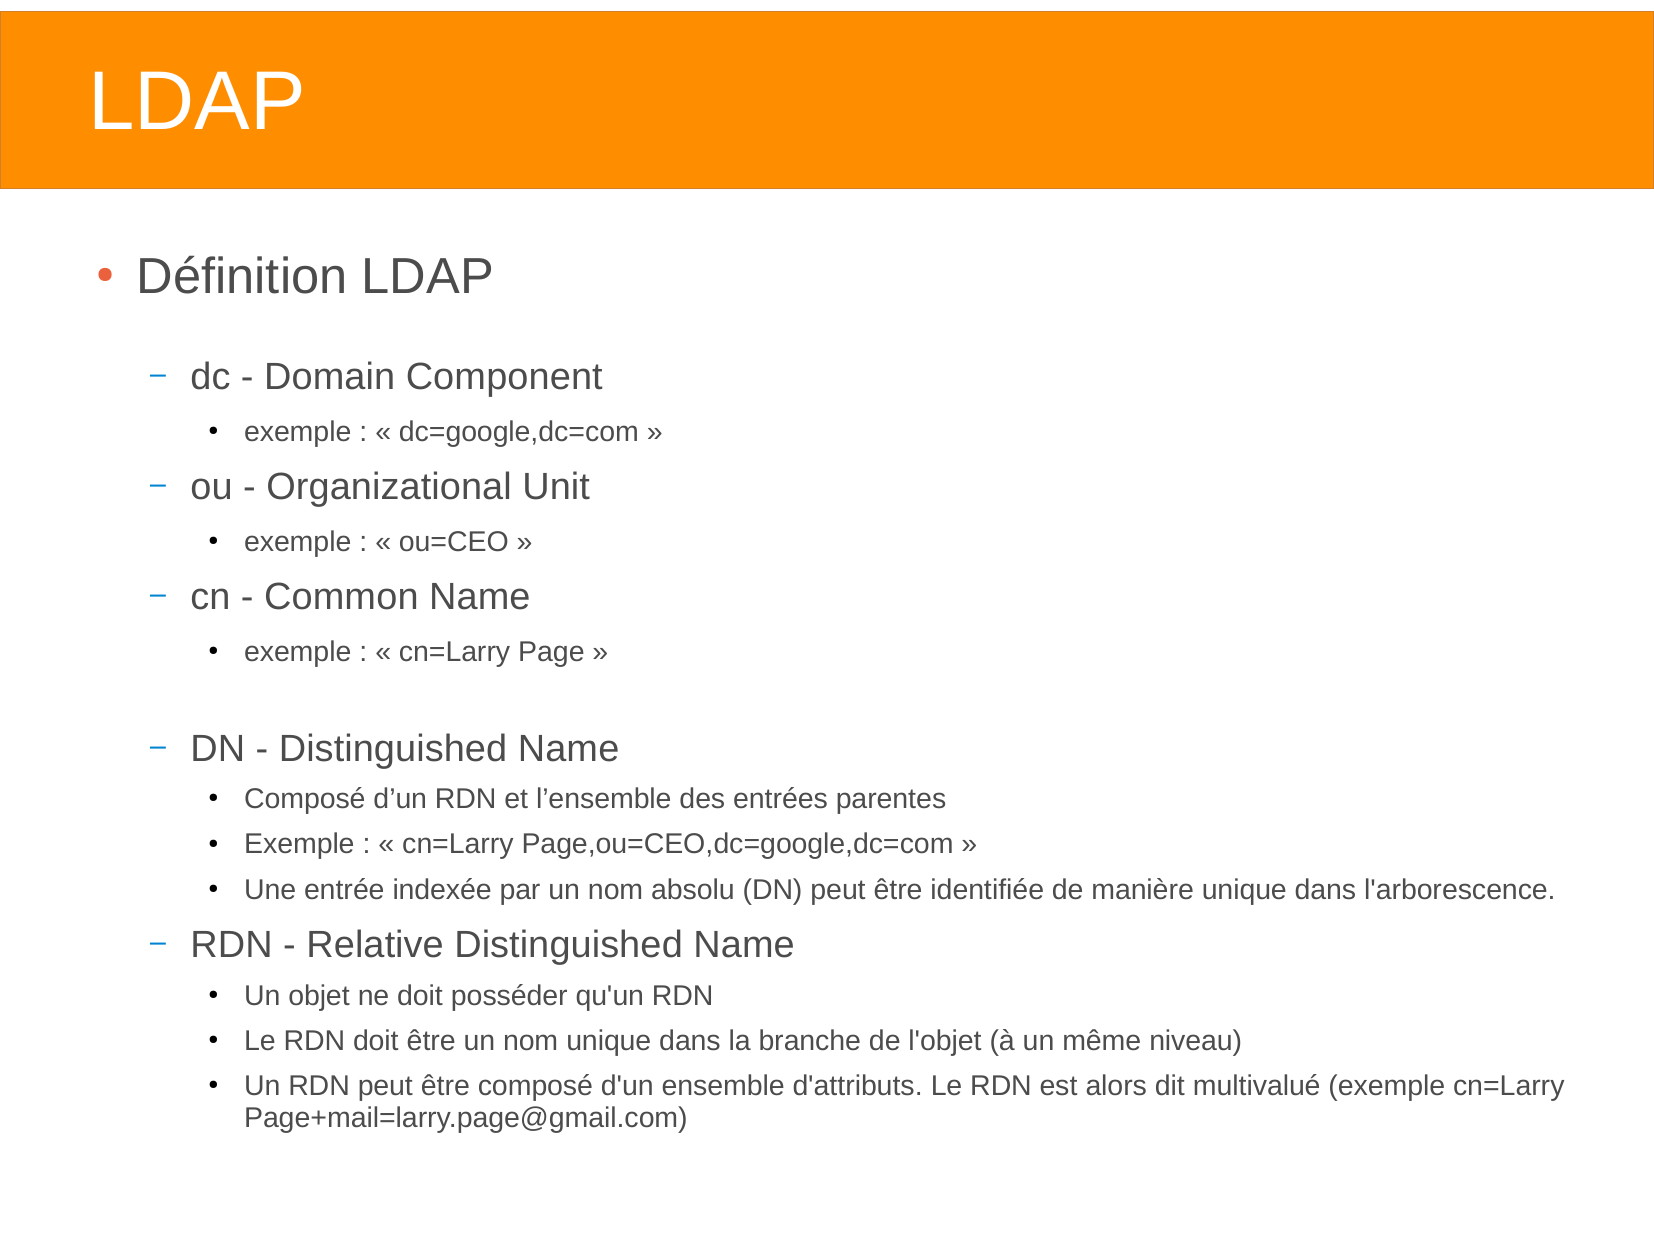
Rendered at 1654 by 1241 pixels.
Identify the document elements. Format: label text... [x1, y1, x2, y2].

title LDAP [0, 11, 1654, 189]
list Définition LDAP dc - Domain Component exemple : « dc=google,dc=com » ou - Organizational Unit exemple : « ou=CEO » cn - Common Name exemple : « cn=Larry Page » DN - Distinguished Name Composé d’un RDN et l’ensemble des entrées parentes Exemple : « cn=Larry Page,ou=CEO,dc=google,dc=com » Une entrée indexée par un nom absolu (DN) peut être identifiée de manière unique dans l'arborescence. RDN - Relative Distinguished Name Un objet ne doit posséder qu'un RDN Le RDN doit être un nom unique dans la branche de l'objet (à un même niveau) Un RDN peut être composé d'un ensemble d'attributs. Le RDN est alors dit multivalué (exemple cn=Larry Page+mail=larry.page@gmail.com) [82, 248, 1571, 1158]
